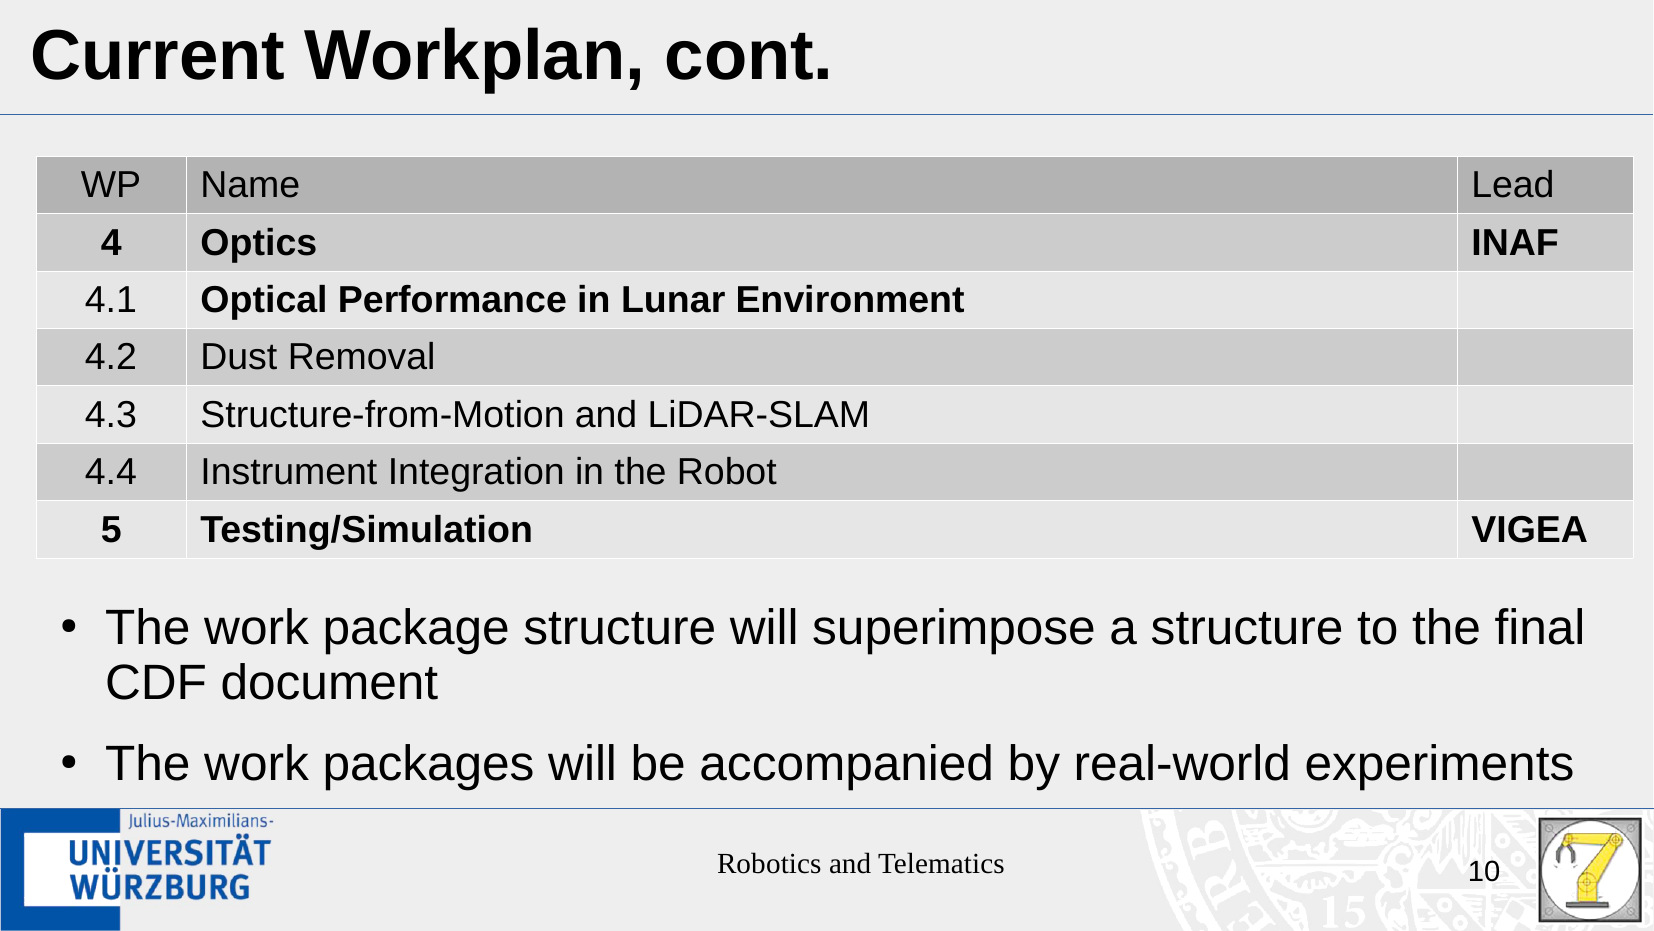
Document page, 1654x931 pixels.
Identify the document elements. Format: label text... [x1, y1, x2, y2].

title Current Workplan, cont. [30, 0, 1636, 111]
table_cell Optics [187, 214, 1457, 271]
table_cell [1458, 386, 1633, 443]
table_header WP [37, 157, 186, 213]
table_cell VIGEA [1458, 501, 1633, 558]
picture [0, 809, 1654, 931]
table_cell Dust Removal [187, 329, 1457, 385]
table_cell [1458, 329, 1633, 385]
table_cell Testing/Simulation [187, 501, 1457, 558]
table_cell 4.1 [37, 272, 186, 328]
table_header Lead [1458, 157, 1633, 213]
table_cell 4 [37, 214, 186, 271]
table_cell 4.3 [37, 386, 186, 443]
table_cell Optical Performance in Lunar Environment [187, 272, 1457, 328]
table_header Name [187, 157, 1457, 213]
table_cell Structure-from-Motion and LiDAR-SLAM [187, 386, 1457, 443]
table_cell 5 [37, 501, 186, 558]
table_cell 4.4 [37, 444, 186, 500]
table_cell [1458, 272, 1633, 328]
table_cell Instrument Integration in the Robot [187, 444, 1457, 500]
list The work package structure will superimpose a structure to the final CDF document The work packages will be accompanied by real-world experiments [45, 600, 1621, 796]
table_cell 4.2 [37, 329, 186, 385]
table_cell [1458, 444, 1633, 500]
table_cell INAF [1458, 214, 1633, 271]
